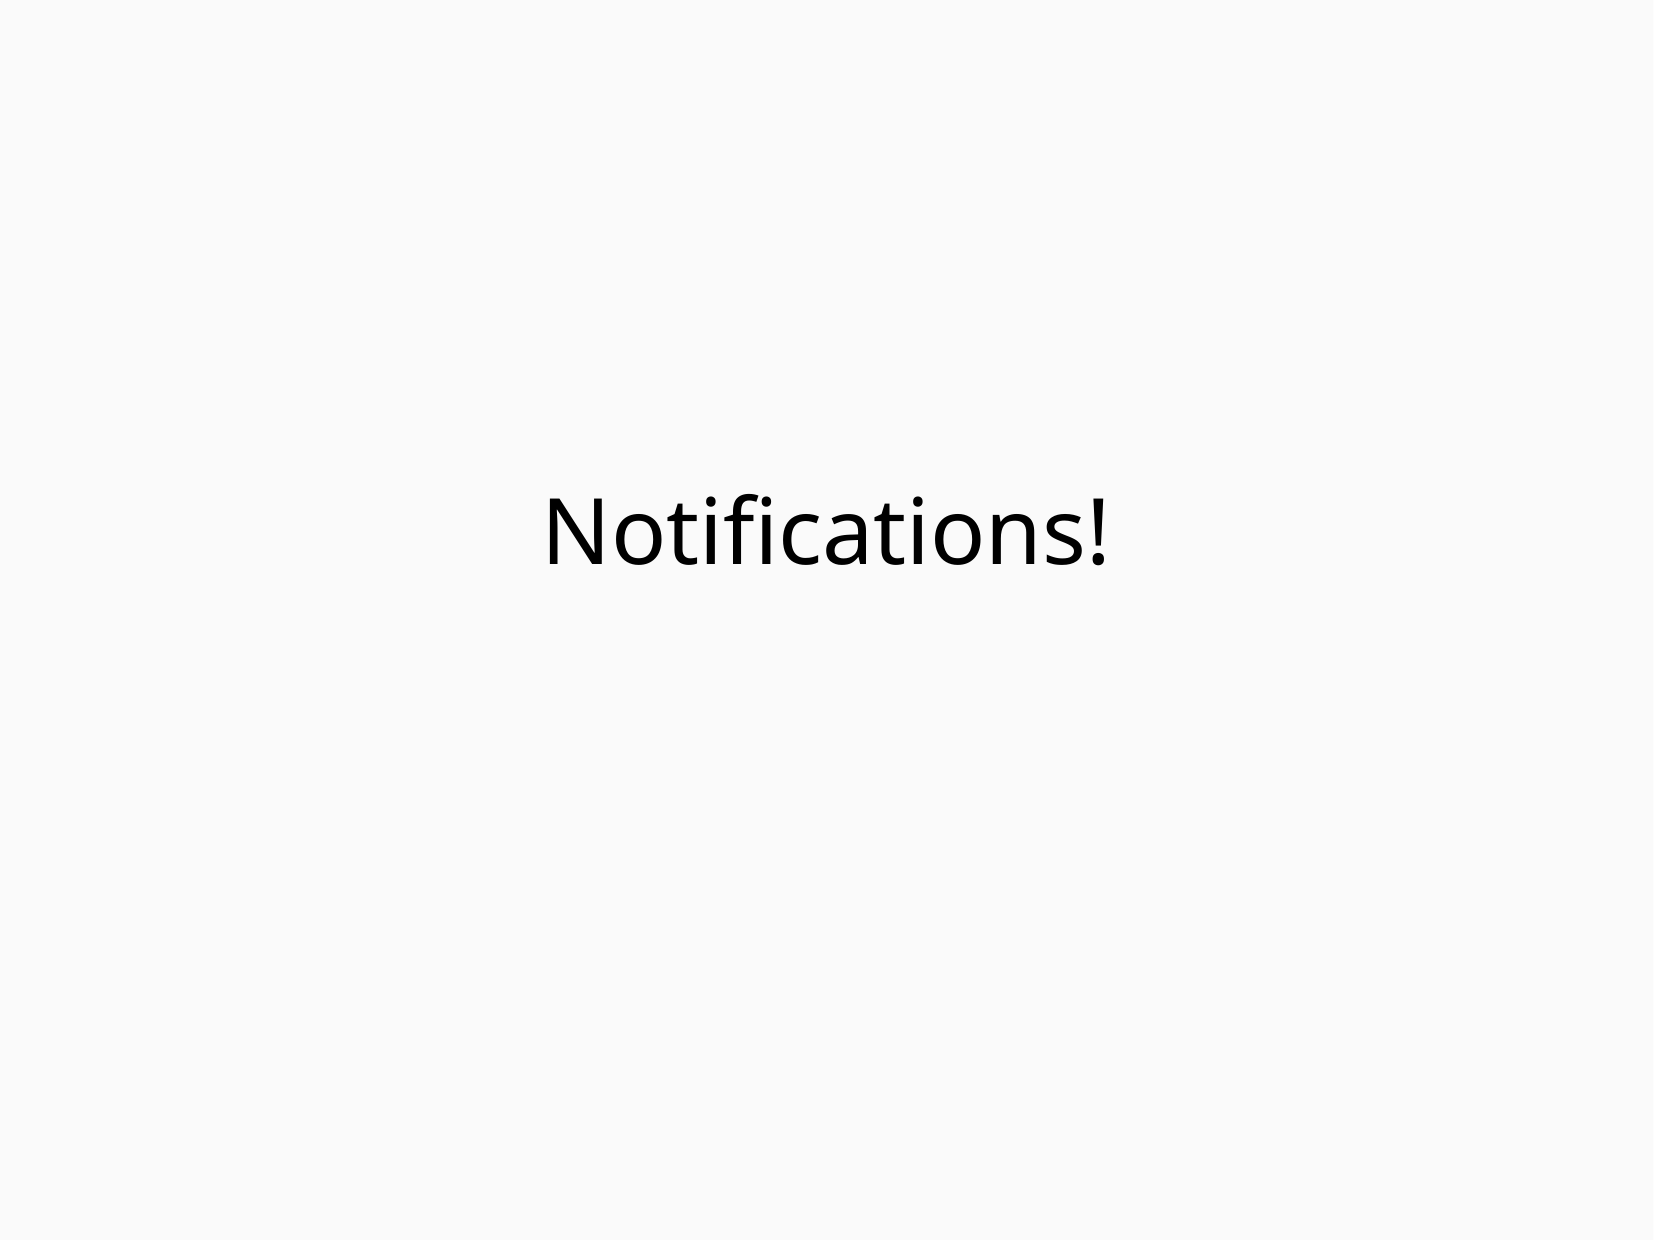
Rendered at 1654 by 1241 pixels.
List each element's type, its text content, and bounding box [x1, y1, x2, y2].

subtitle Notifications! [82, 49, 1571, 1010]
